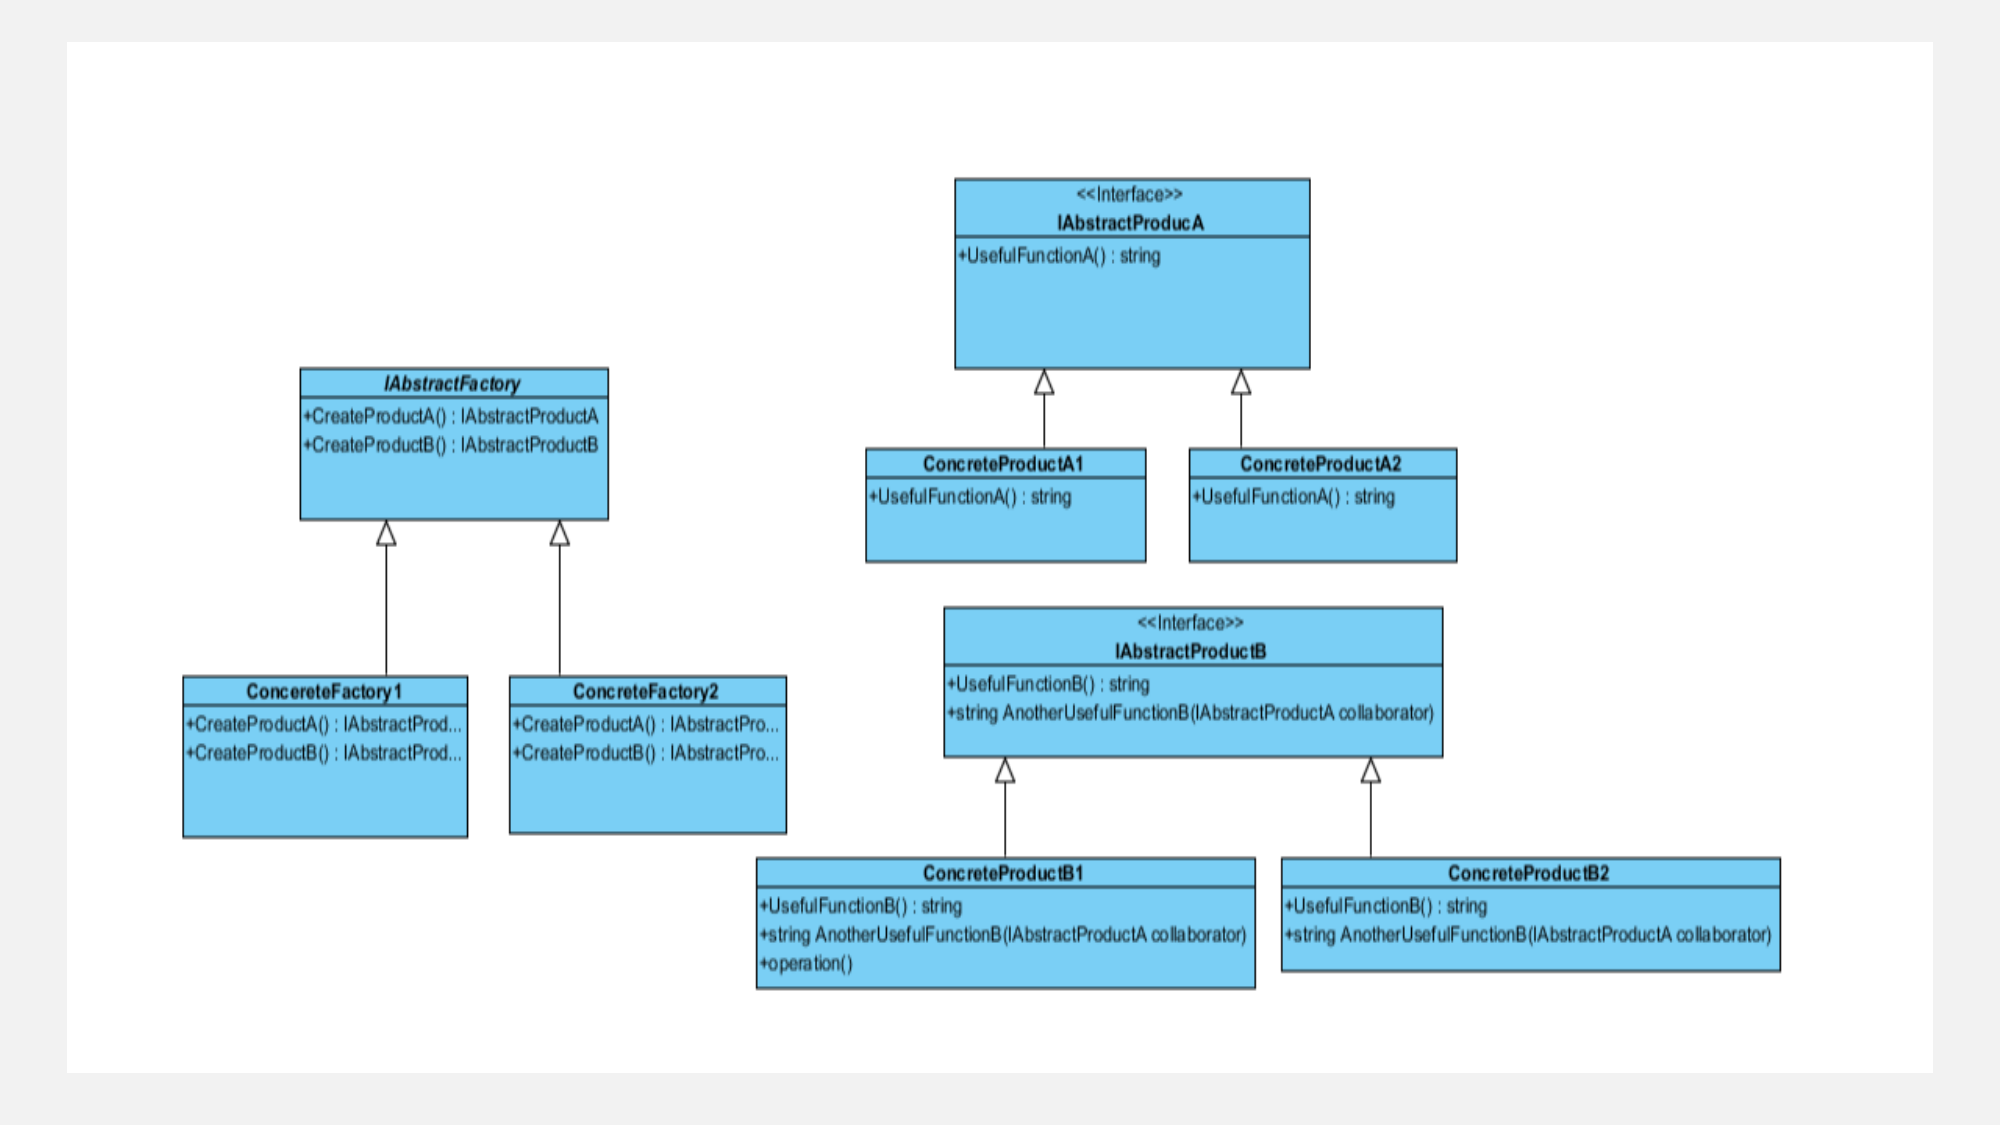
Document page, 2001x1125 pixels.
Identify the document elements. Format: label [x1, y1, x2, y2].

picture [67, 42, 1933, 1073]
